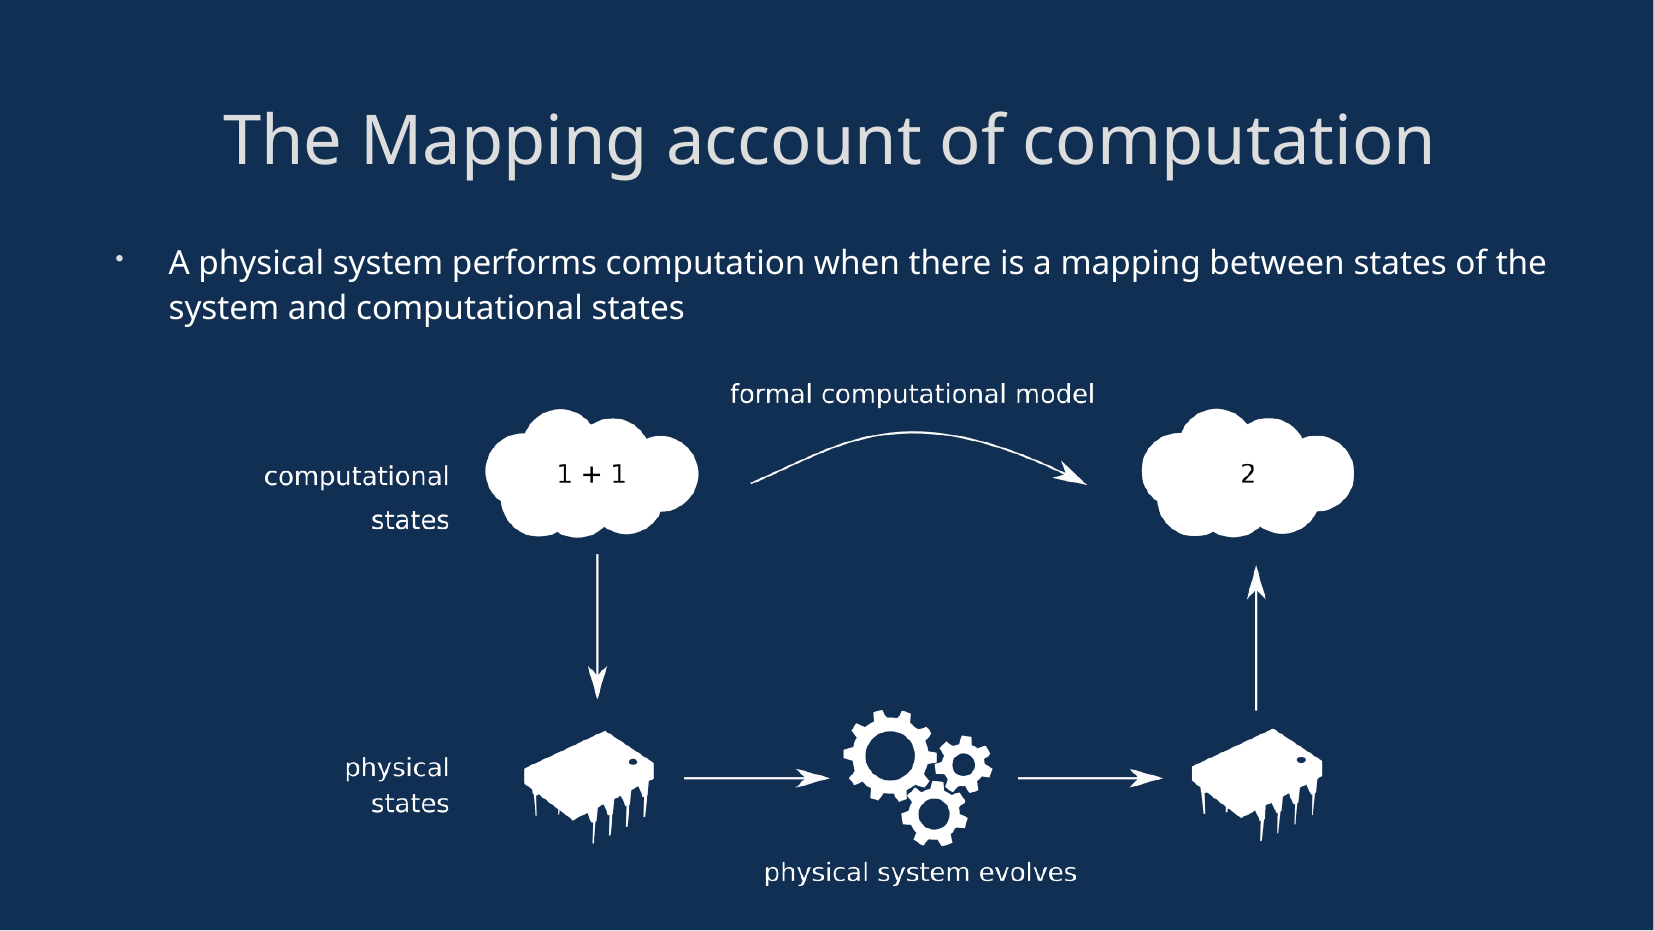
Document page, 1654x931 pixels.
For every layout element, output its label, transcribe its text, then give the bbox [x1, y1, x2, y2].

title The Mapping account of computation [97, 56, 1563, 220]
list A physical system performs computation when there is a mapping between states of the system and computational states [97, 238, 1563, 373]
picture [265, 383, 1354, 886]
